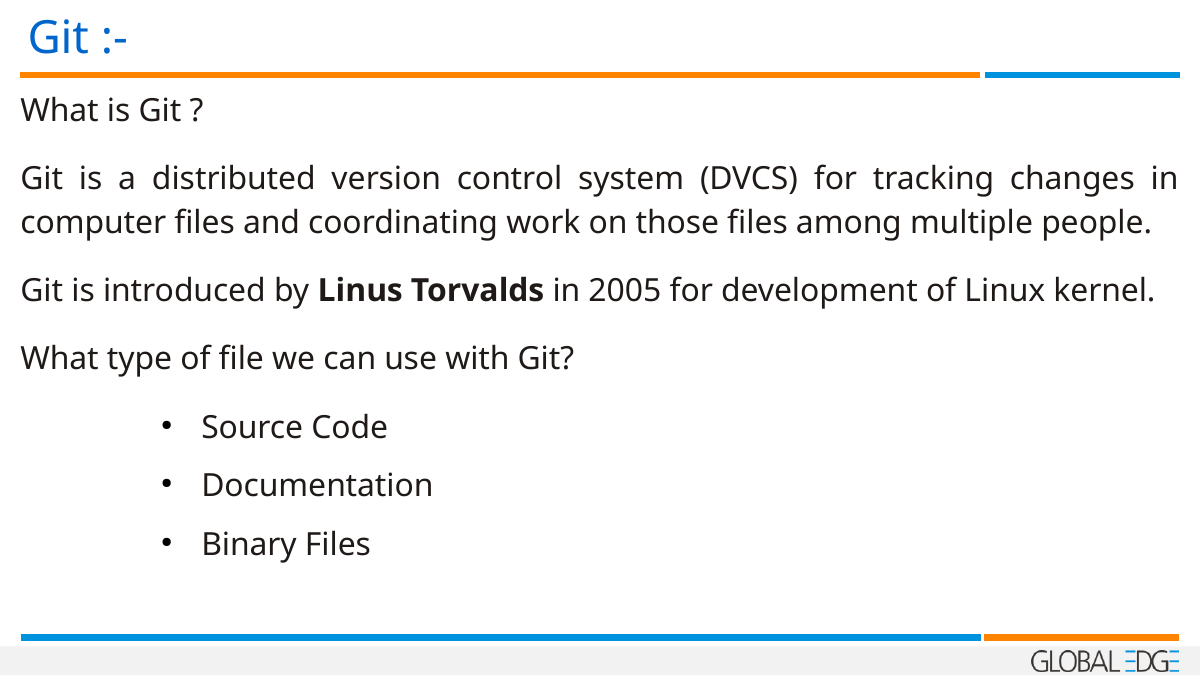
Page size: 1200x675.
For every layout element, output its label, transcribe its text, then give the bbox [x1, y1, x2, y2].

title Git :- [12, 9, 1088, 64]
list What is Git ? Git is a distributed version control system (DVCS) for tracking changes in computer files and coordinating work on those files among multiple people. Git is introduced by Linus Torvalds in 2005 for development of Linux kernel. What type of file we can use with Git? Source Code Documentation Binary Files [20, 87, 1179, 628]
picture [1031, 650, 1179, 672]
